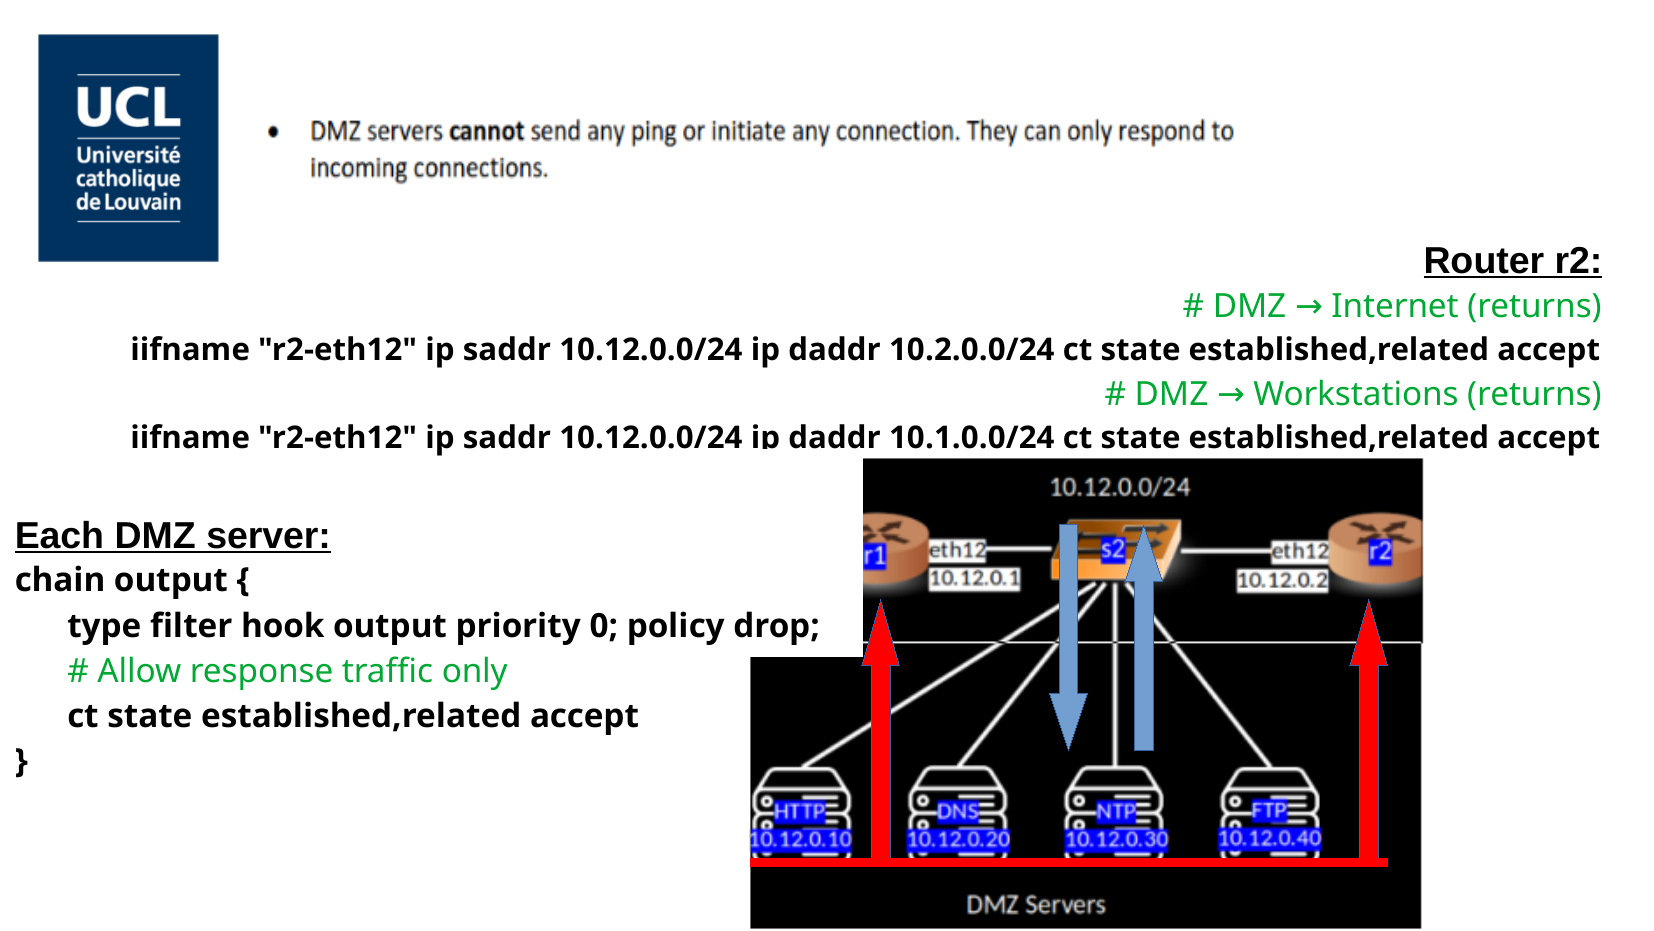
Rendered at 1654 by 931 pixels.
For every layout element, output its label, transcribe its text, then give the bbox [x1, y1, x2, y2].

text_box [871, 788, 891, 858]
text_box Router r2: # DMZ → Internet (returns) iifname "r2-eth12" ip saddr 10.12.0.0/24 ip daddr 10.2.0.0/24 ct state established,related accept # DMZ → Workstations (returns) iifname "r2-eth12" ip saddr 10.12.0.0/24 ip daddr 10.1.0.0/24 ct state established,related accept [0, 232, 1618, 526]
picture [712, 449, 1425, 931]
picture [262, 112, 1242, 188]
text_box [1124, 525, 1163, 751]
text_box [1049, 524, 1088, 751]
text_box Each DMZ server: chain output { type filter hook output priority 0; policy drop; # Allow response traffic only ct state established,related accept } [0, 507, 976, 788]
picture [37, 33, 601, 263]
text_box [1349, 599, 1388, 858]
